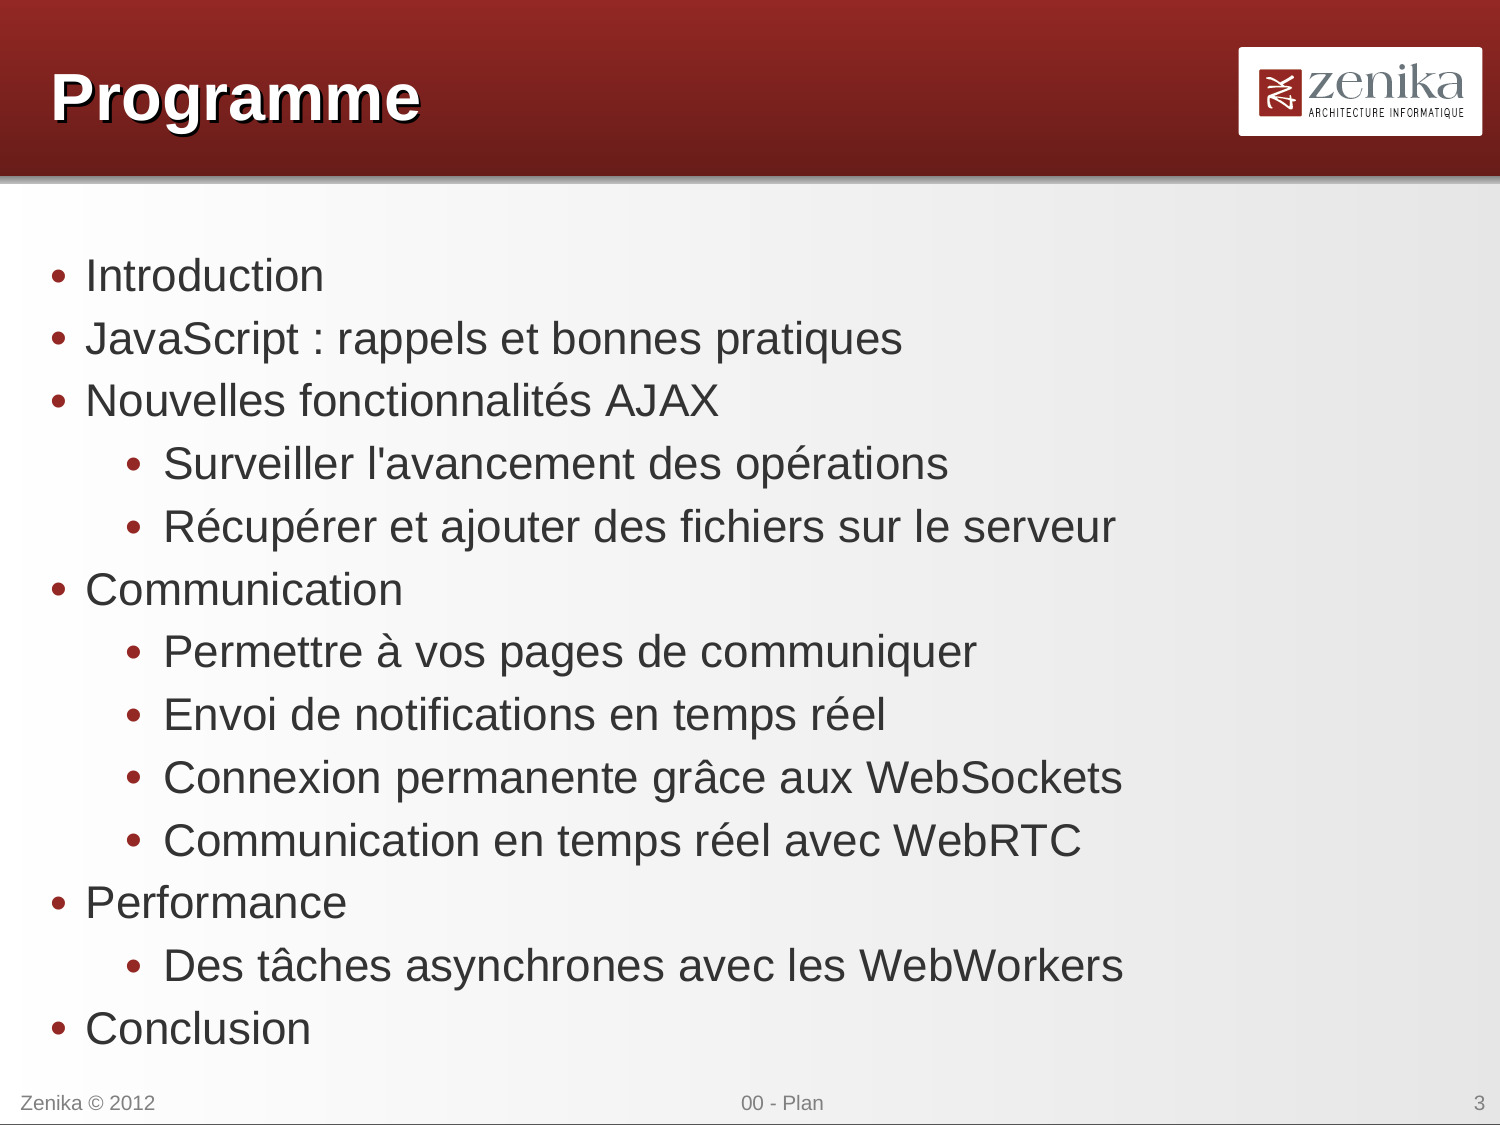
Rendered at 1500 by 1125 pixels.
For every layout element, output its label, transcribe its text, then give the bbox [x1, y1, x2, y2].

picture [1257, 58, 1464, 125]
list Introduction JavaScript : rappels et bonnes pratiques Nouvelles fonctionnalités AJAX Surveiller l'avancement des opérations Récupérer et ajouter des fichiers sur le serveur Communication Permettre à vos pages de communiquer Envoi de notifications en temps réel Connexion permanente grâce aux WebSockets Communication en temps réel avec WebRTC Performance Des tâches asynchrones avec les WebWorkers Conclusion [50, 249, 1435, 1079]
title Programme [50, 15, 1206, 180]
